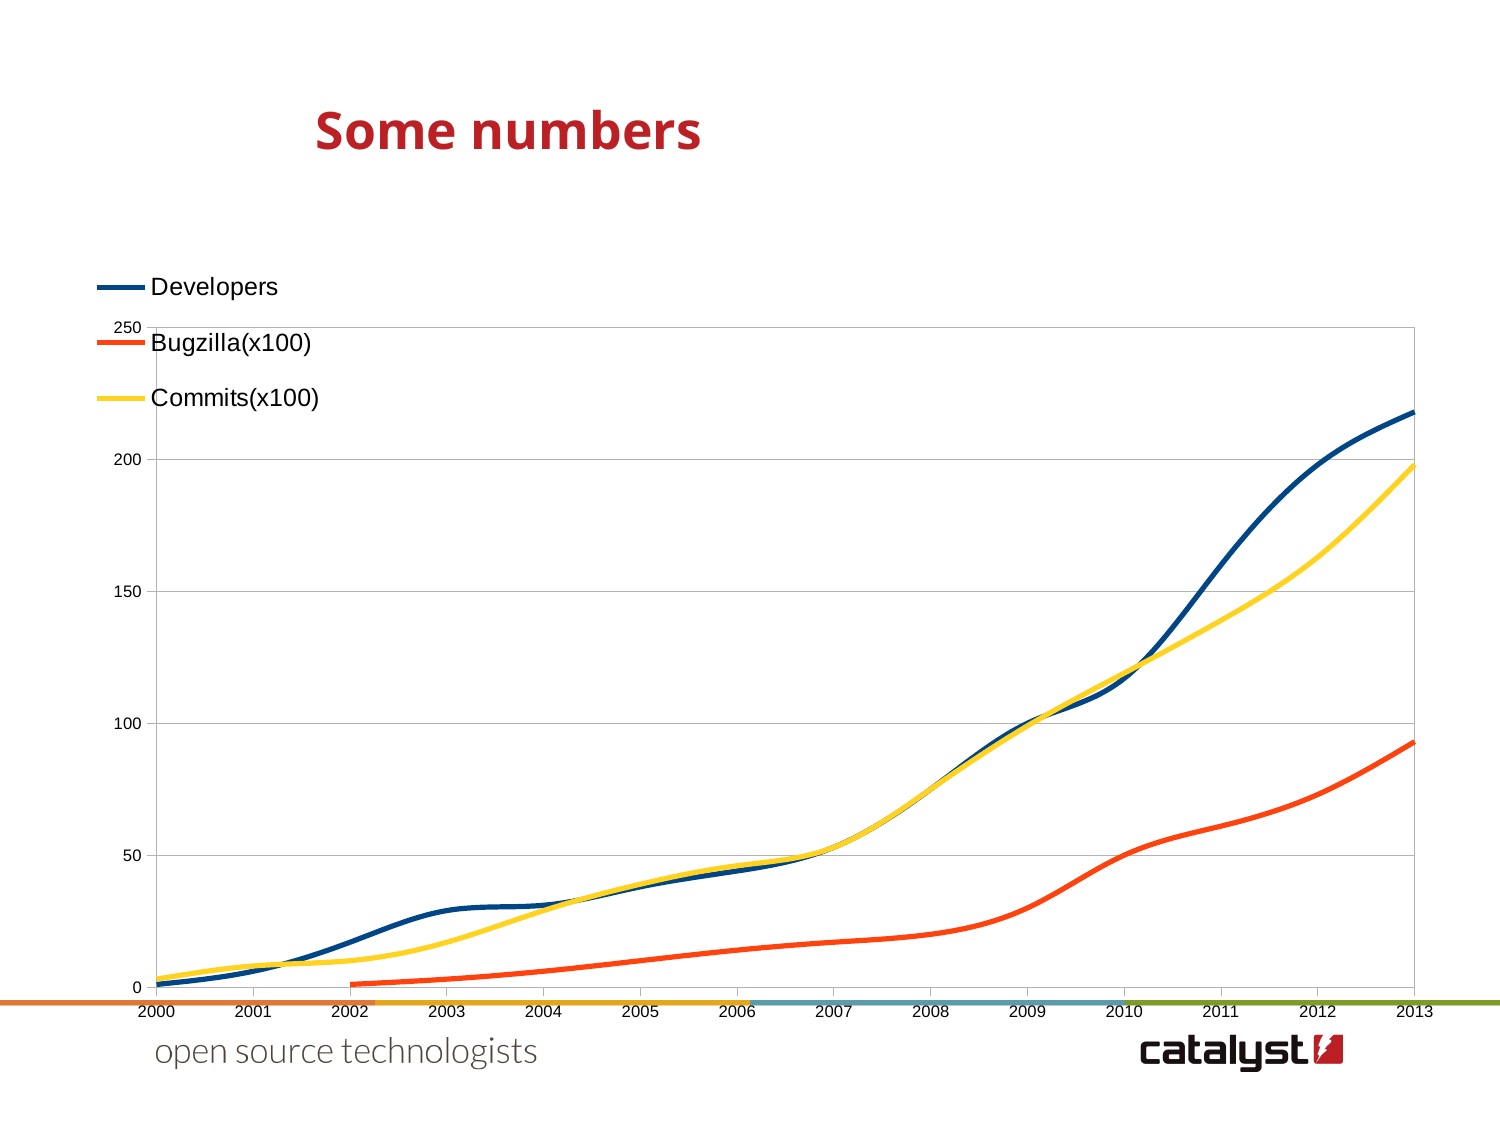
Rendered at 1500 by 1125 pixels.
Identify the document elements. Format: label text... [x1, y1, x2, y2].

title Some numbers [315, 0, 1463, 260]
chart [59, 244, 1457, 1063]
picture [0, 1000, 1500, 1072]
